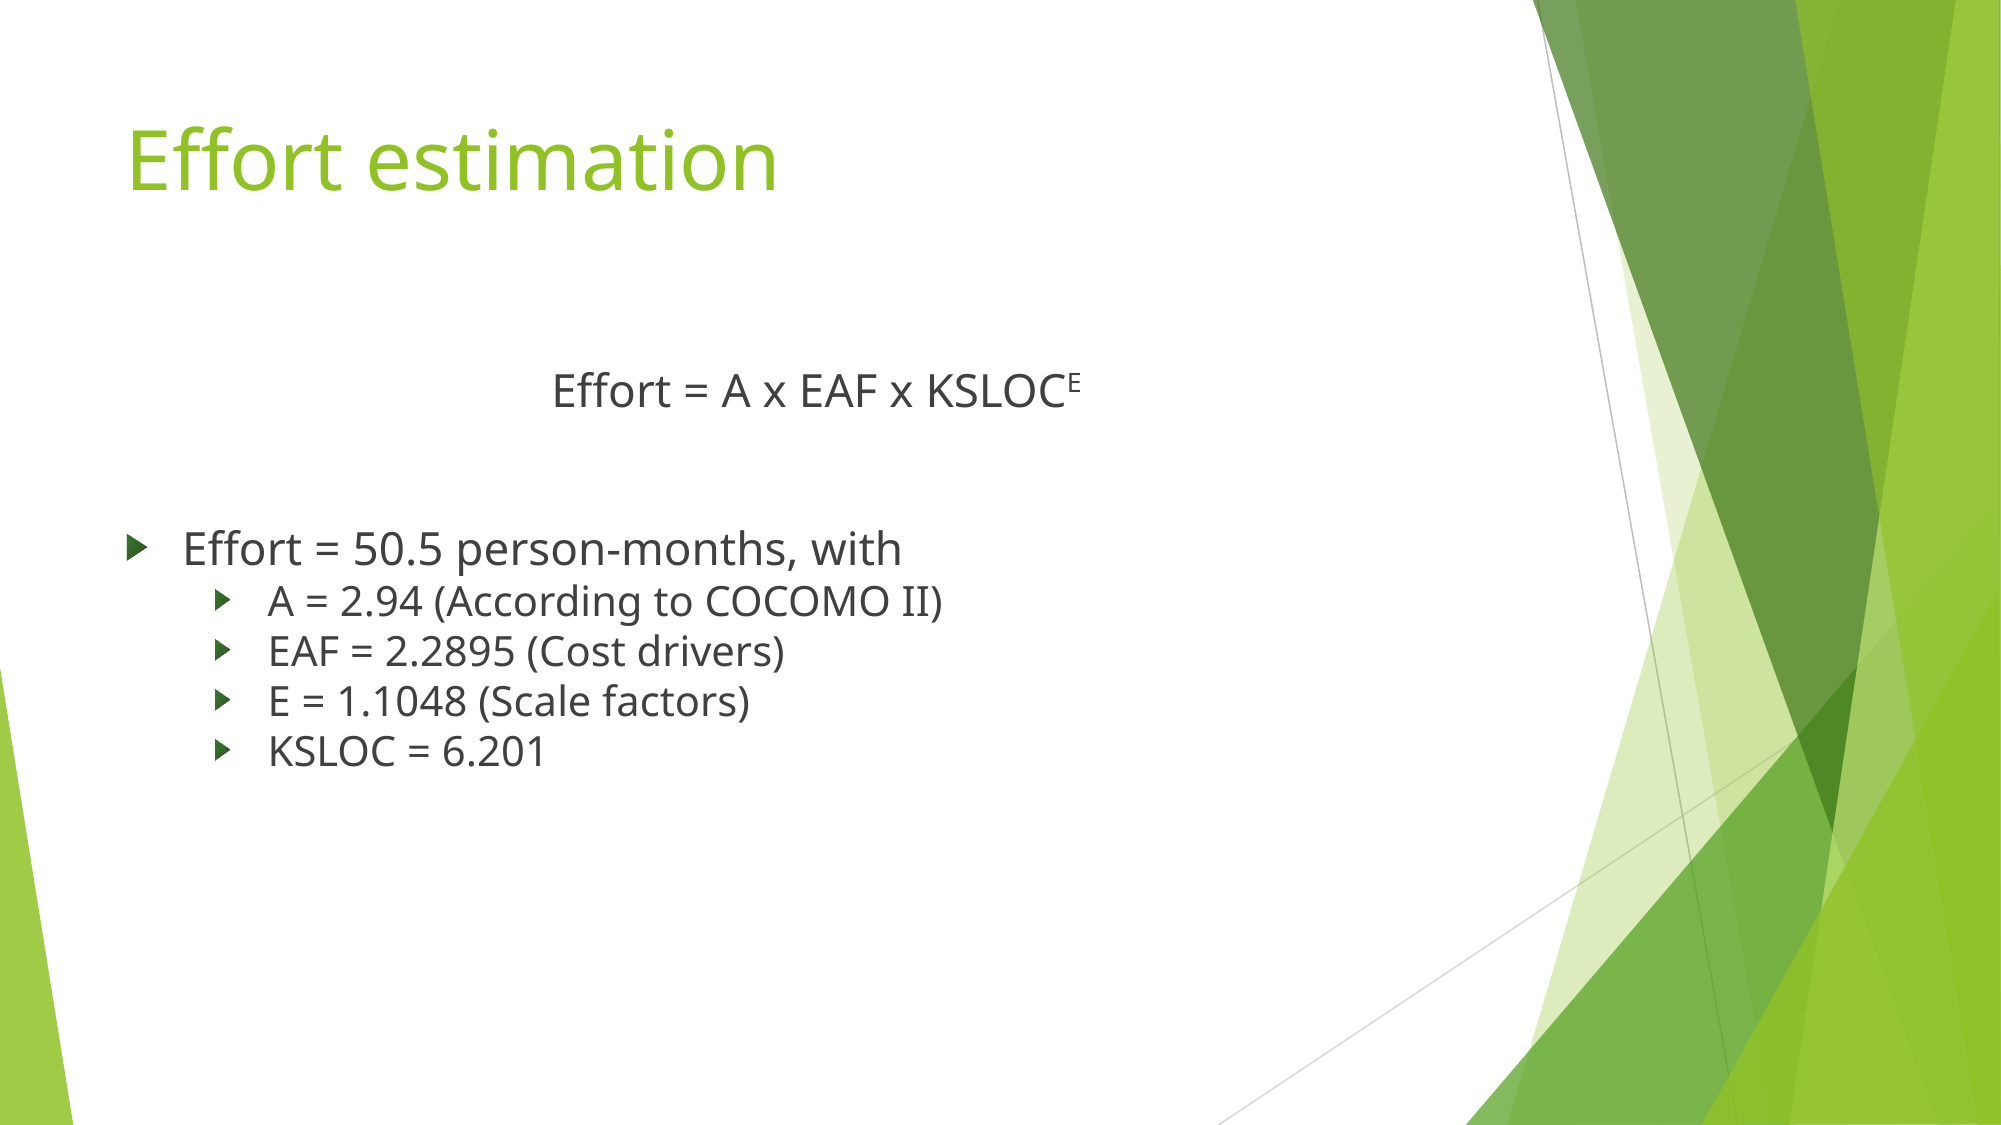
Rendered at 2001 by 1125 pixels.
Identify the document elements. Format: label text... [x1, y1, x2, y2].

list Effort = A x EAF x KSLOCE Effort = 50.5 person-months, with A = 2.94 (According to COCOMO II) EAF = 2.2895 (Cost drivers) E = 1.1048 (Scale factors) KSLOC = 6.201 [111, 354, 1522, 992]
title Effort estimation [111, 99, 1522, 317]
